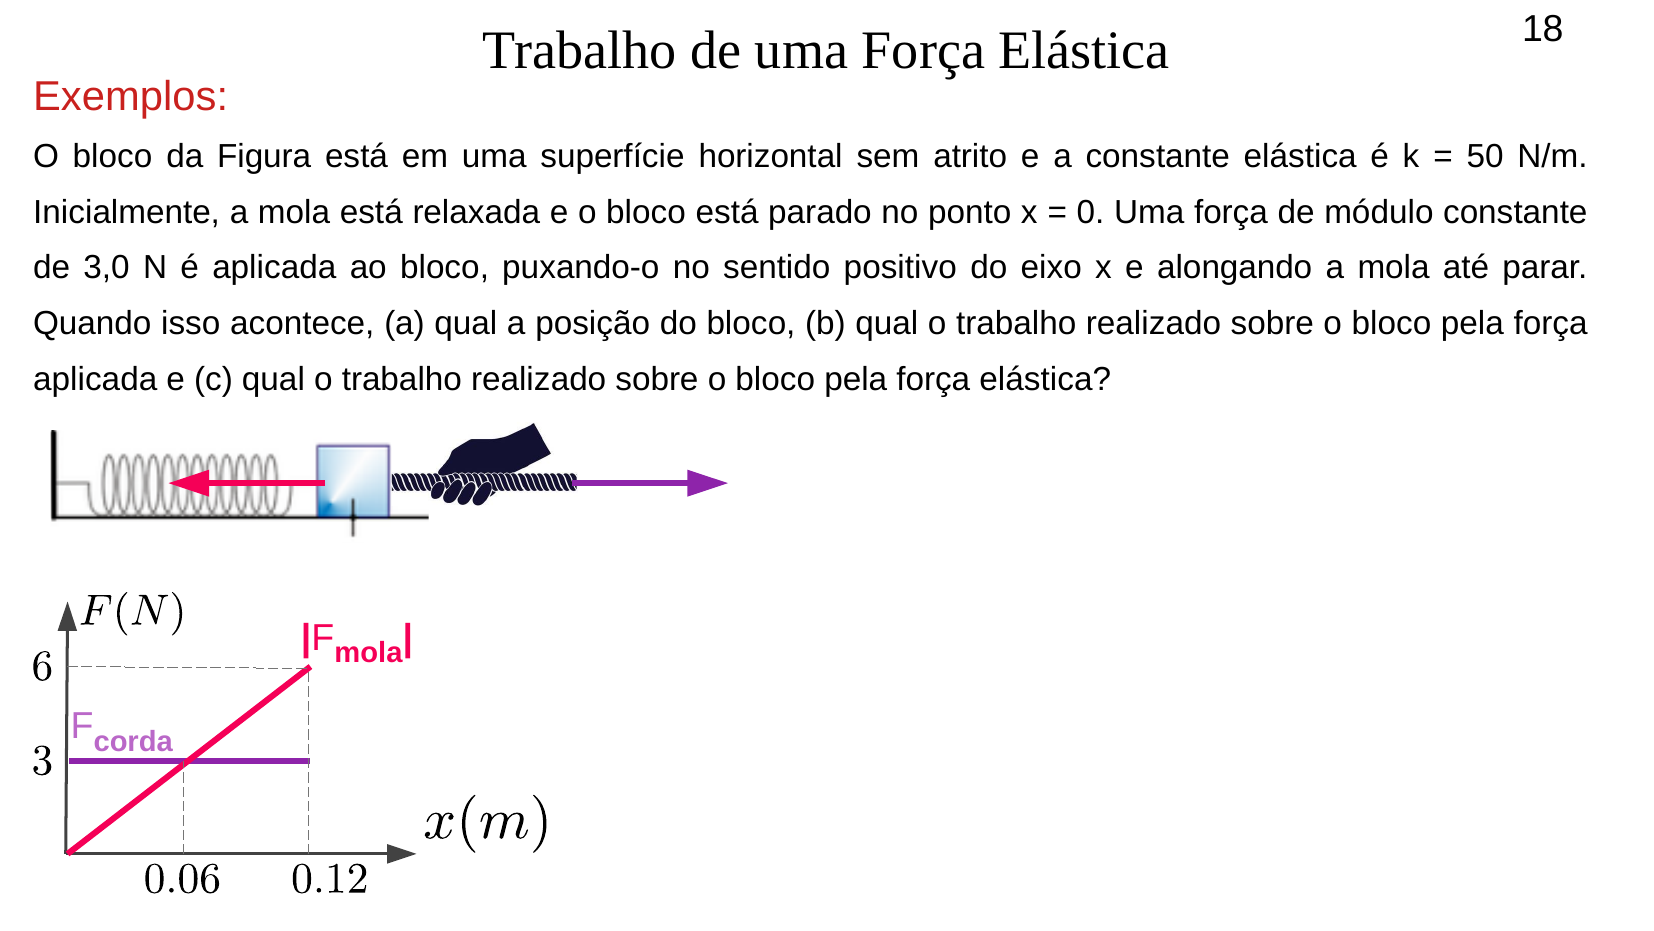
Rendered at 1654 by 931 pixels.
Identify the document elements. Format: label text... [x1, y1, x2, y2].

text_box Fcorda [55, 697, 188, 765]
picture [50, 419, 580, 543]
text_box Trabalho de uma Força Elástica [468, 0, 1186, 88]
text_box |Fmola| [286, 608, 441, 719]
picture [31, 745, 52, 776]
picture [78, 592, 183, 636]
picture [291, 863, 367, 894]
picture [420, 792, 549, 855]
picture [143, 863, 220, 894]
picture [31, 651, 52, 681]
text_box <number> [1507, 0, 1654, 71]
text_box Exemplos: O bloco da Figura está em uma superfície horizontal sem atrito e a constante elástica é k = 50 N/m. Inicialmente, a mola está relaxada e o bloco está parado no ponto x = 0. Uma força de módulo constante de 3,0 N é aplicada ao bloco, puxando-o no sentido positivo do eixo x e alongando a mola até parar. Quando isso acontece, (a) qual a posição do bloco, (b) qual o trabalho realizado sobre o bloco pela força aplicada e (c) qual o trabalho realizado sobre o bloco pela força elástica? [18, 65, 1612, 405]
